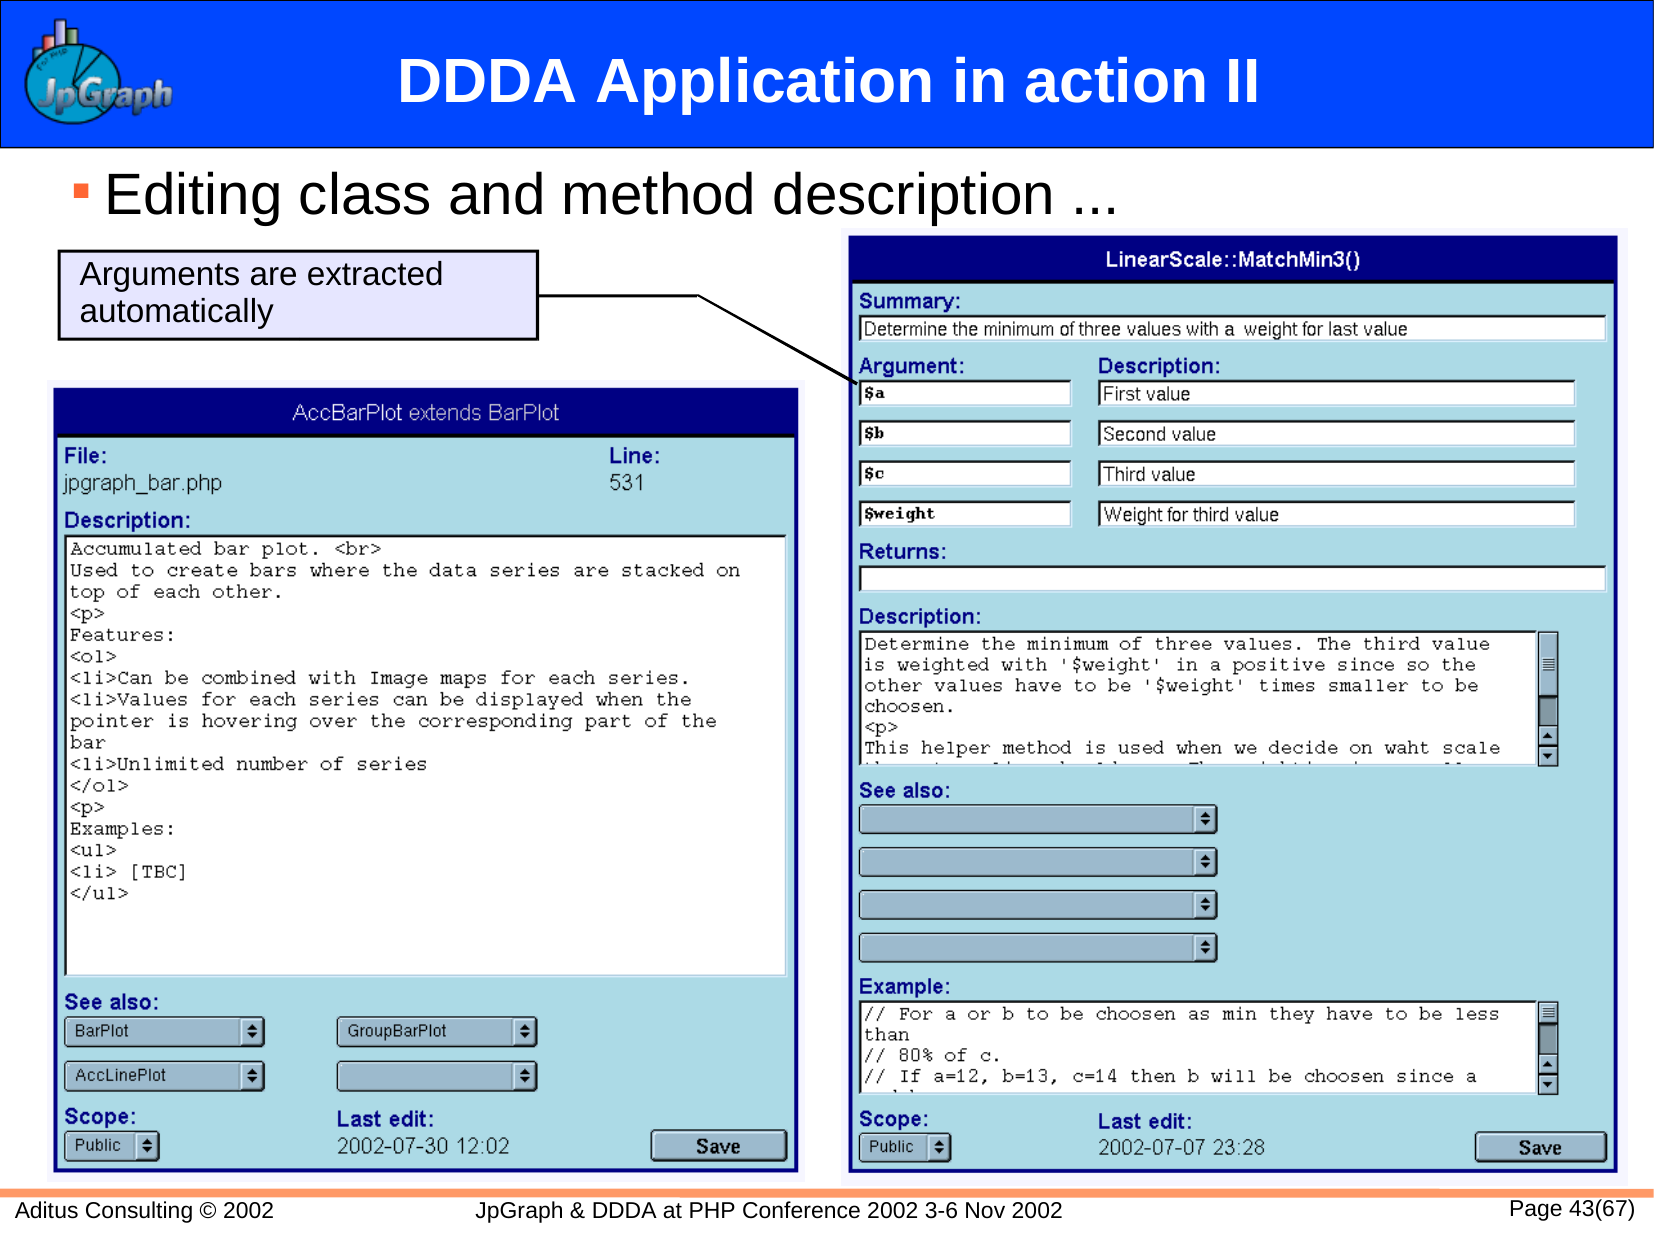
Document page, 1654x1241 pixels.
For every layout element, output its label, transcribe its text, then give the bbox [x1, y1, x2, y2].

title DDDA Application in action II [123, 0, 1536, 162]
picture [47, 228, 1628, 1186]
text_box Editing class and method description ... [73, 162, 1565, 228]
picture [20, 17, 123, 128]
text_box Arguments are extracted automatically [79, 256, 550, 331]
